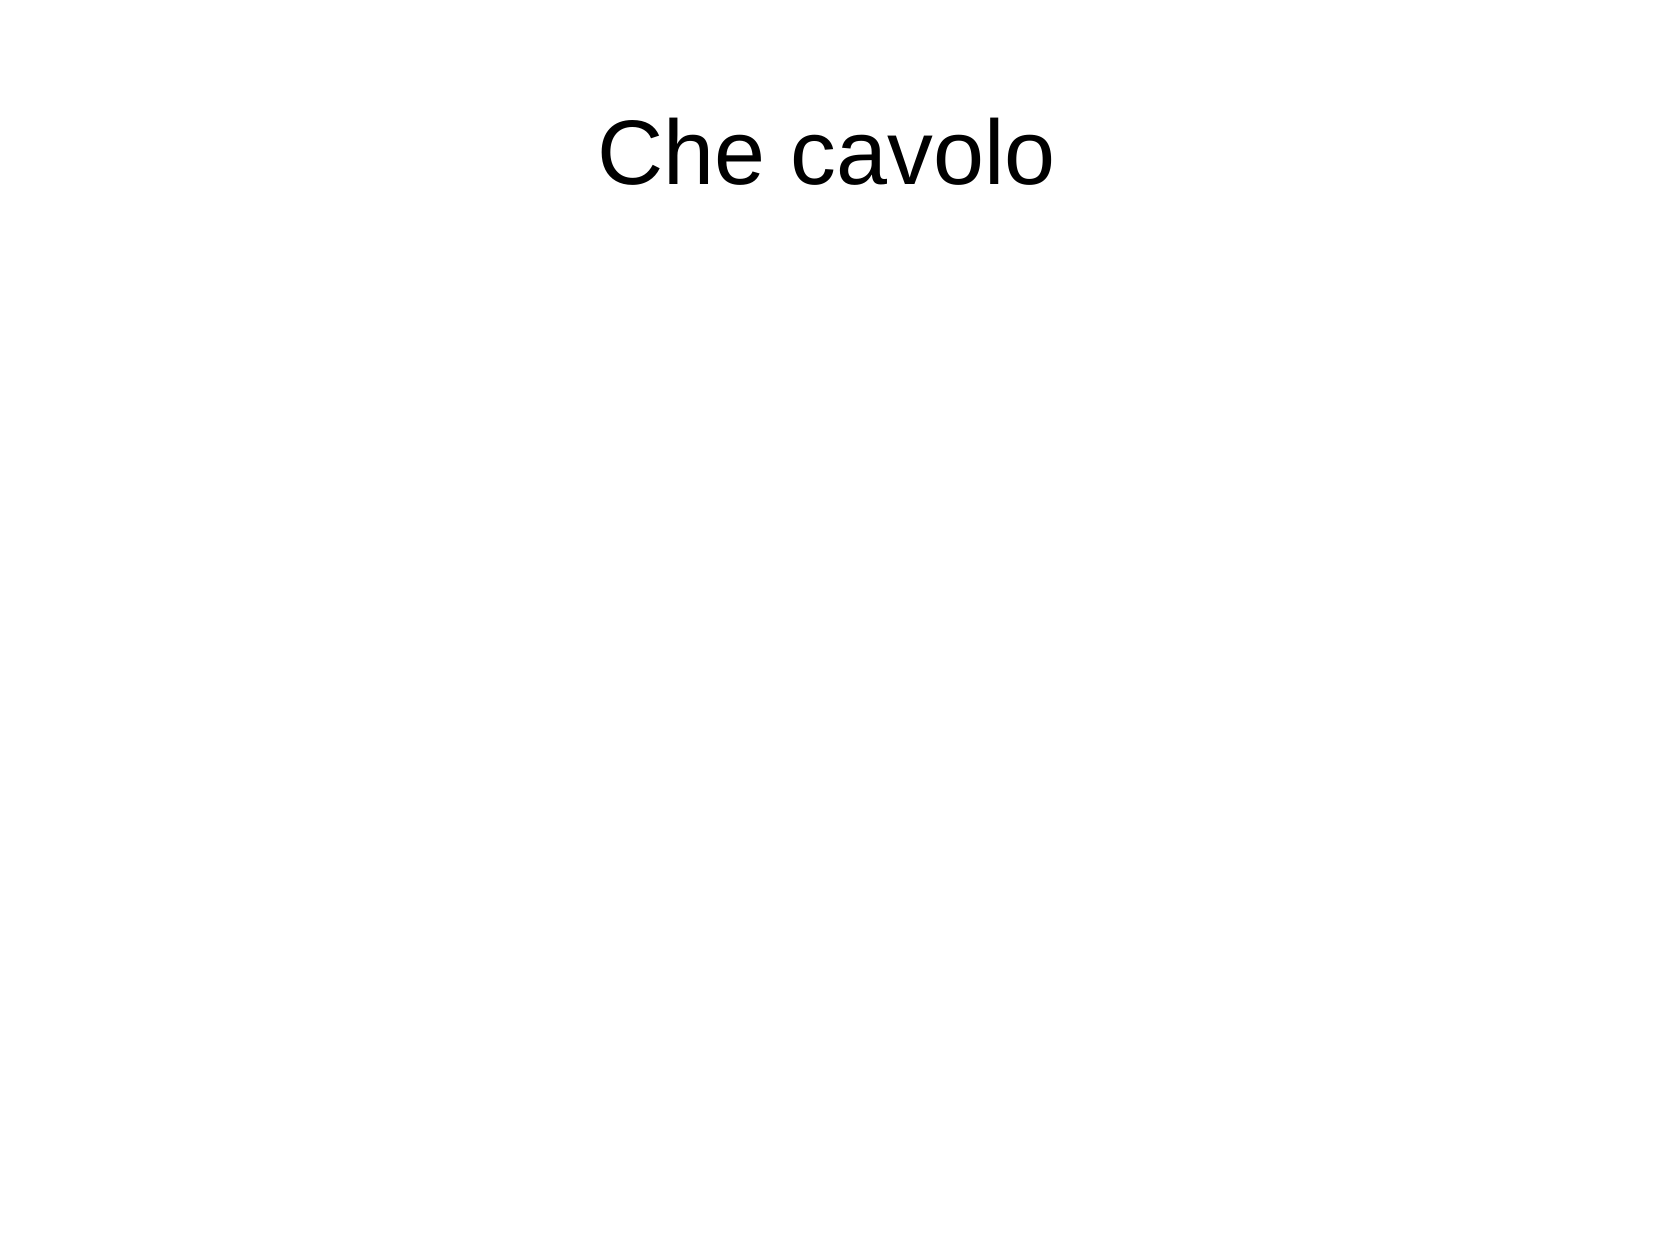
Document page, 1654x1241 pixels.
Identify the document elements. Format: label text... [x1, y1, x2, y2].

title Che cavolo [82, 49, 1571, 257]
